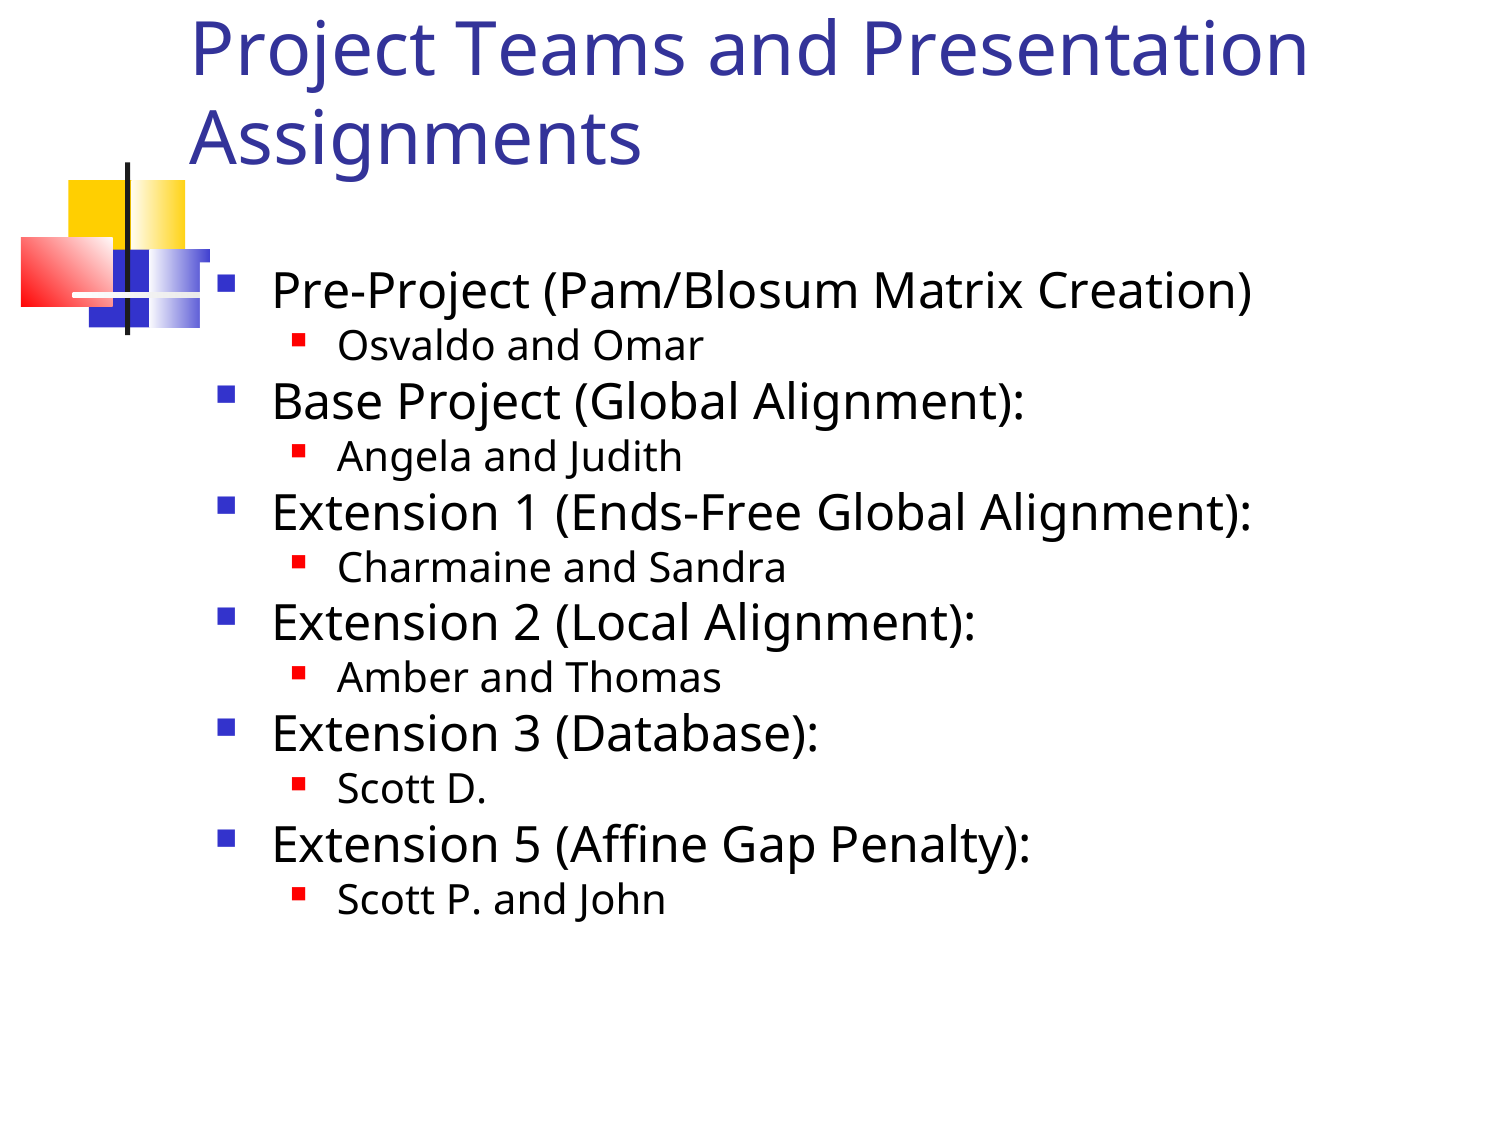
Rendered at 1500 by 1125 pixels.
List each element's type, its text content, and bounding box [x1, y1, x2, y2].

list Pre-Project (Pam/Blosum Matrix Creation) Osvaldo and Omar Base Project (Global Alignment): Angela and Judith Extension 1 (Ends-Free Global Alignment): Charmaine and Sandra Extension 2 (Local Alignment): Amber and Thomas Extension 3 (Database): Scott D. Extension 5 (Affine Gap Penalty): Scott P. and John [199, 262, 1438, 1125]
title Project Teams and Presentation Assignments [174, 0, 1454, 188]
